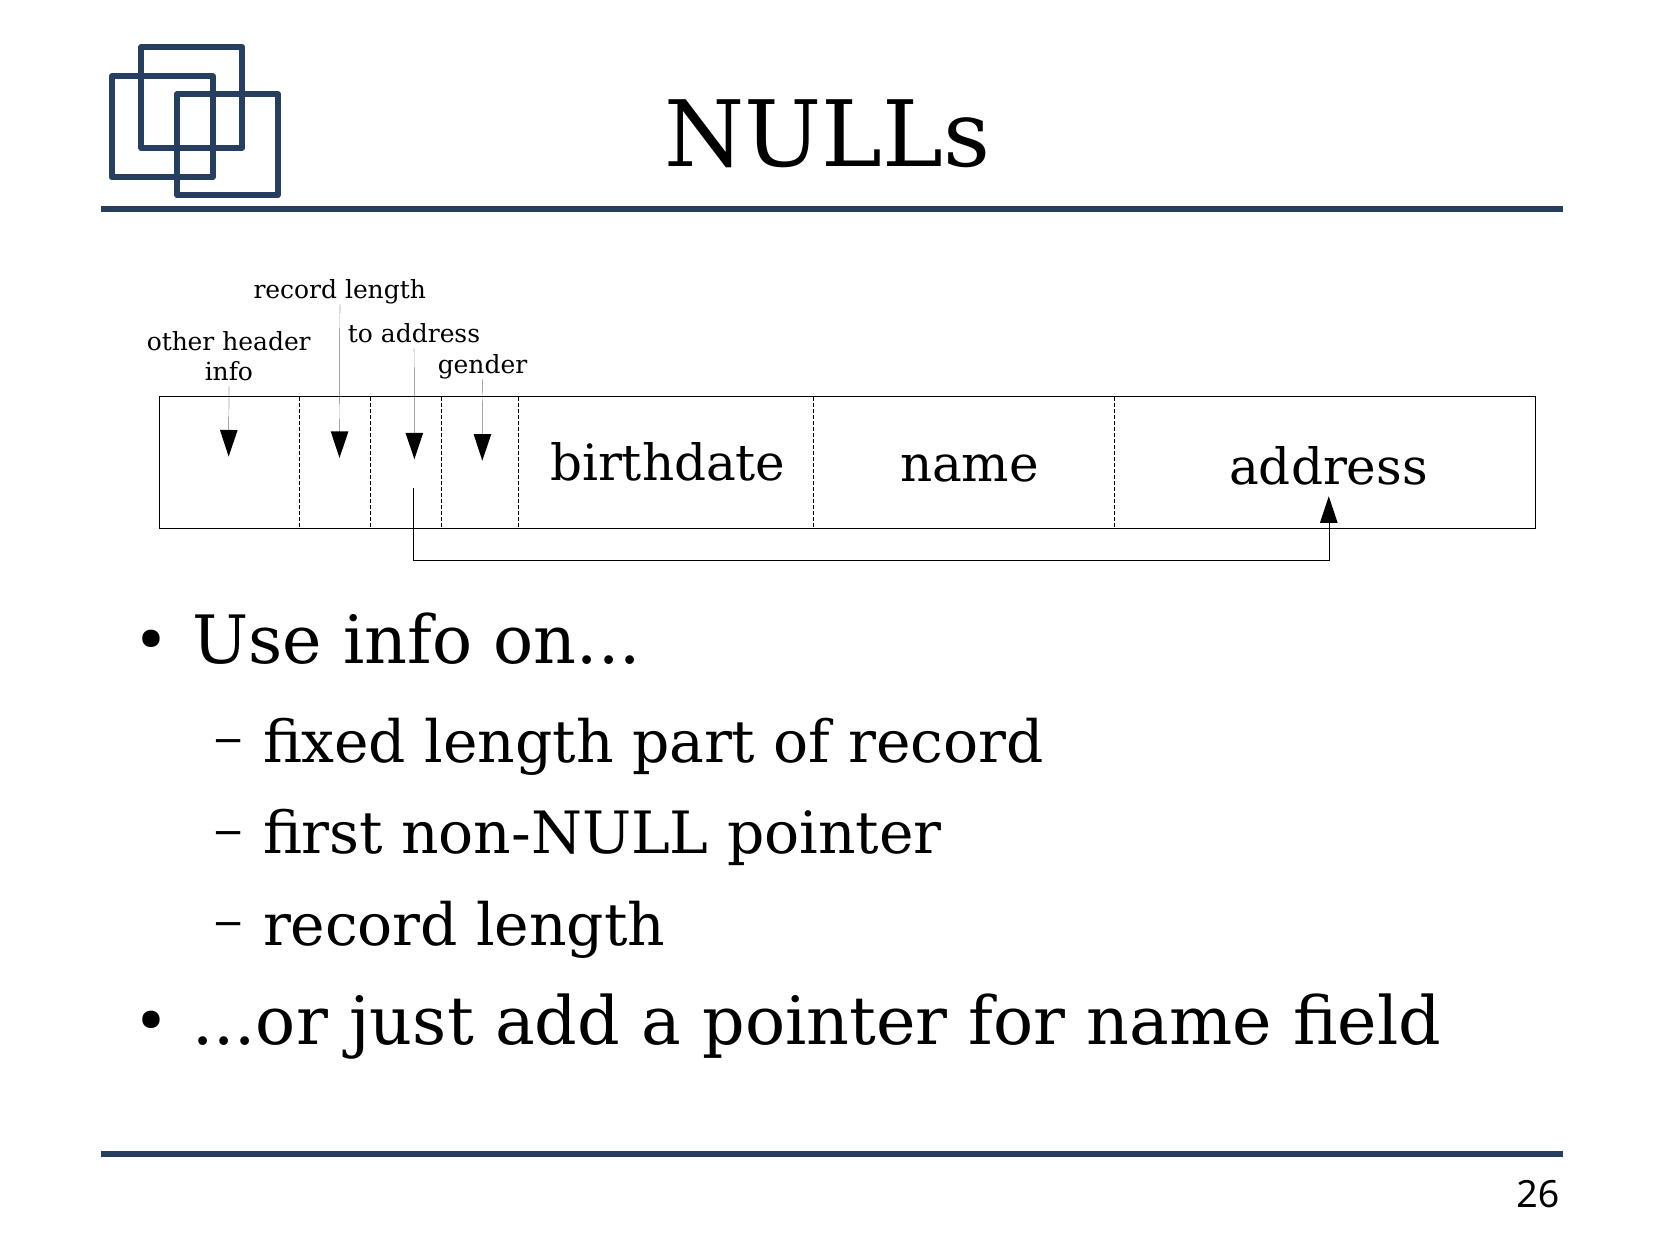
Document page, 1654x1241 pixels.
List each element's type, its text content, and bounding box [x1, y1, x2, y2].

text_box record length [253, 275, 427, 305]
text_box gender [437, 349, 528, 380]
text_box address [1229, 437, 1429, 497]
text_box birthdate [550, 434, 786, 493]
title NULLs [121, 31, 1534, 239]
text_box to address [347, 319, 481, 349]
list Use info on... fixed length part of record first non-NULL pointer record length ...or just add a pointer for name field [121, 601, 1534, 1127]
text_box other header info [146, 327, 312, 387]
text_box name [900, 434, 1040, 494]
